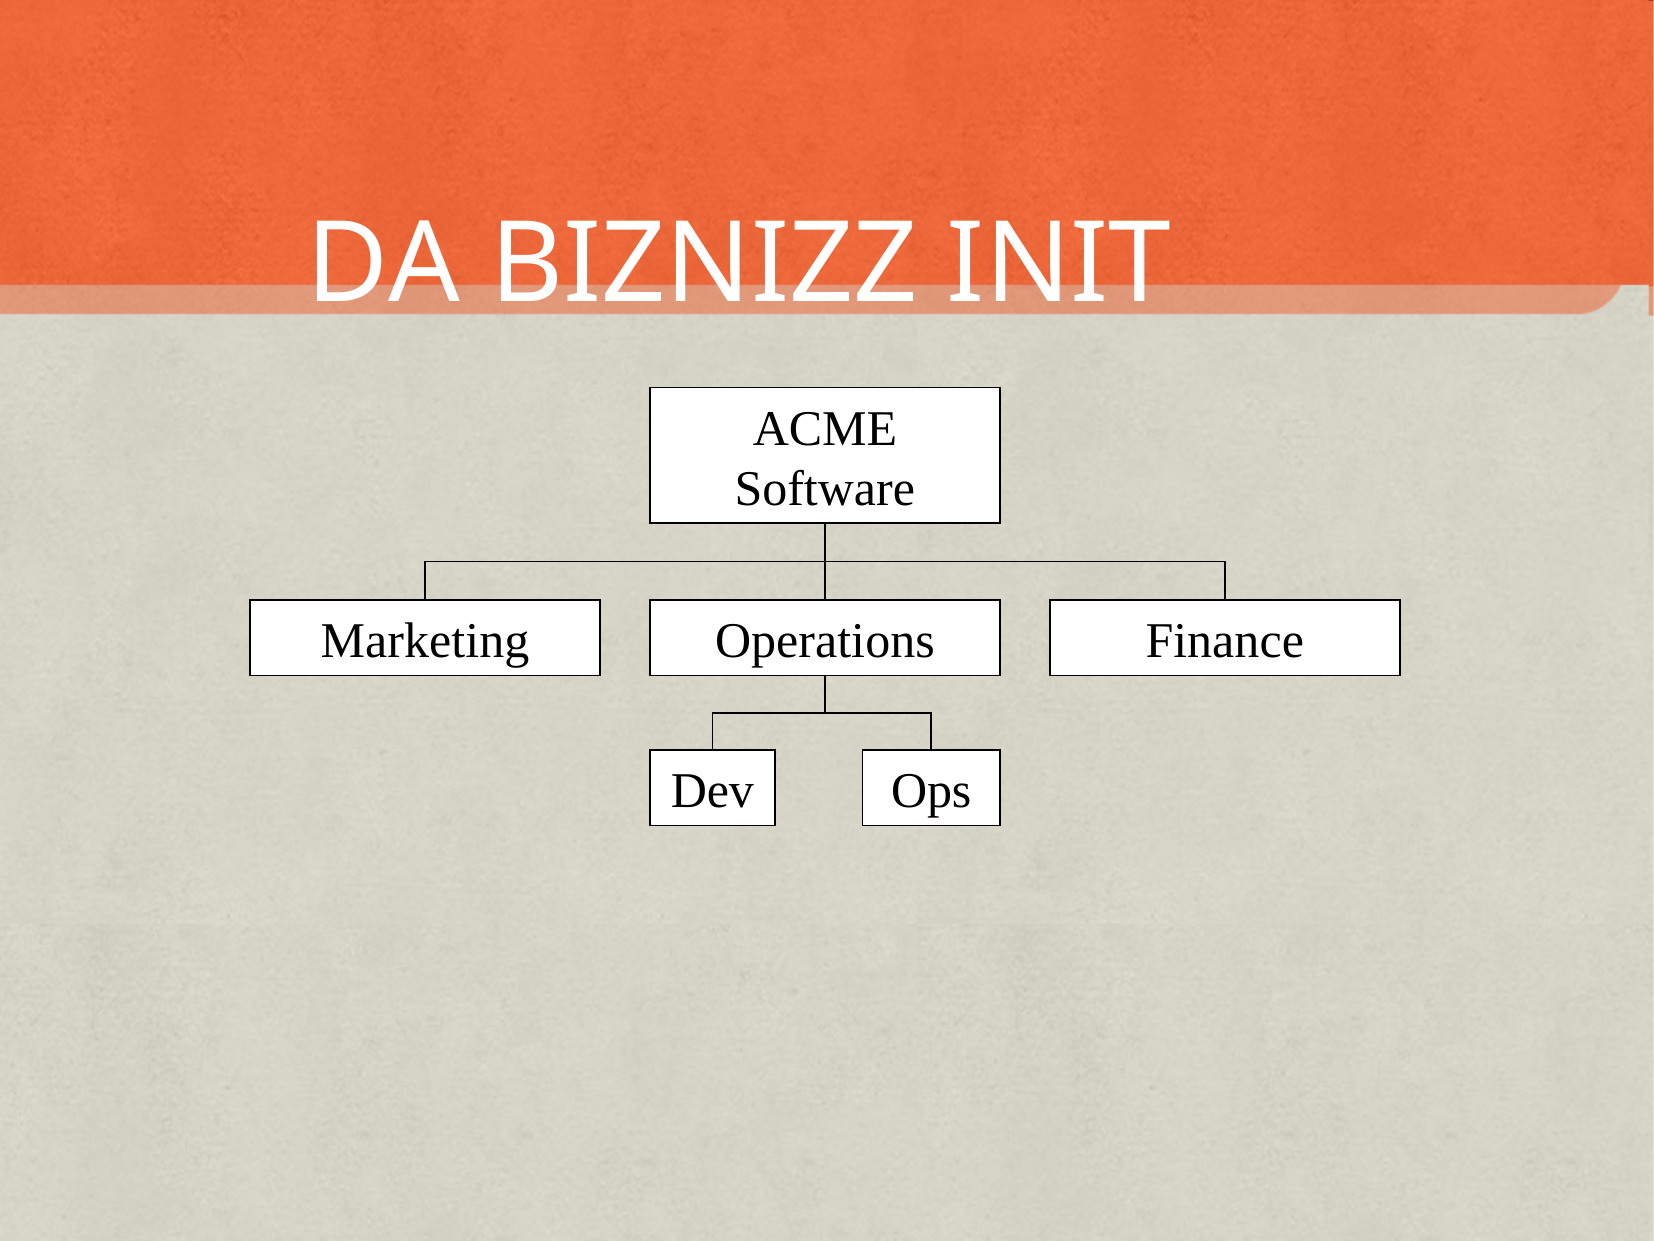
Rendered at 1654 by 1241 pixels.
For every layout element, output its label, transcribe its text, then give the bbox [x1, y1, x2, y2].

text_box Operations [650, 599, 1001, 676]
text_box ACME Software [650, 387, 1001, 523]
text_box Marketing [249, 599, 601, 676]
text_box Finance [1049, 599, 1401, 676]
text_box Dev [650, 749, 776, 826]
picture [0, 0, 1654, 1241]
text_box Ops [862, 749, 1001, 826]
title DA BIZNIZZ INIT [306, 189, 1654, 317]
